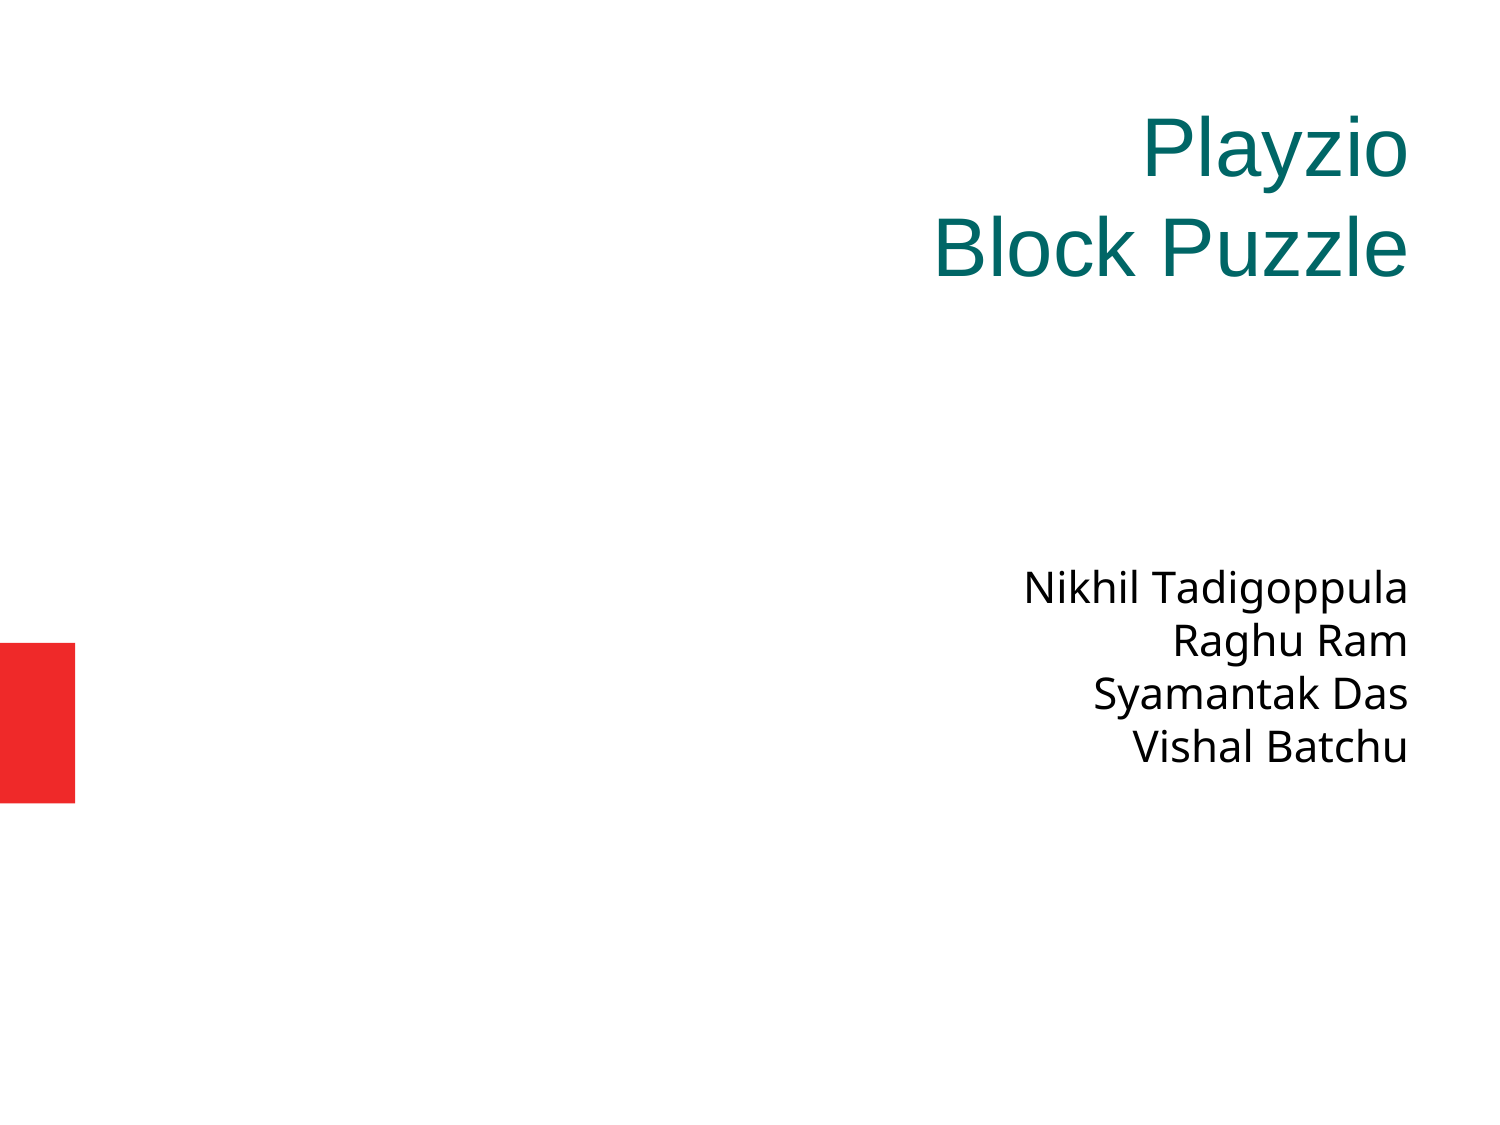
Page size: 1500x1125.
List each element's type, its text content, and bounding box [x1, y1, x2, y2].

text_box Playzio Block Puzzle [237, 37, 1426, 401]
text_box Nikhil Tadigoppula Raghu Ram Syamantak Das Vishal Batchu [236, 562, 1425, 850]
